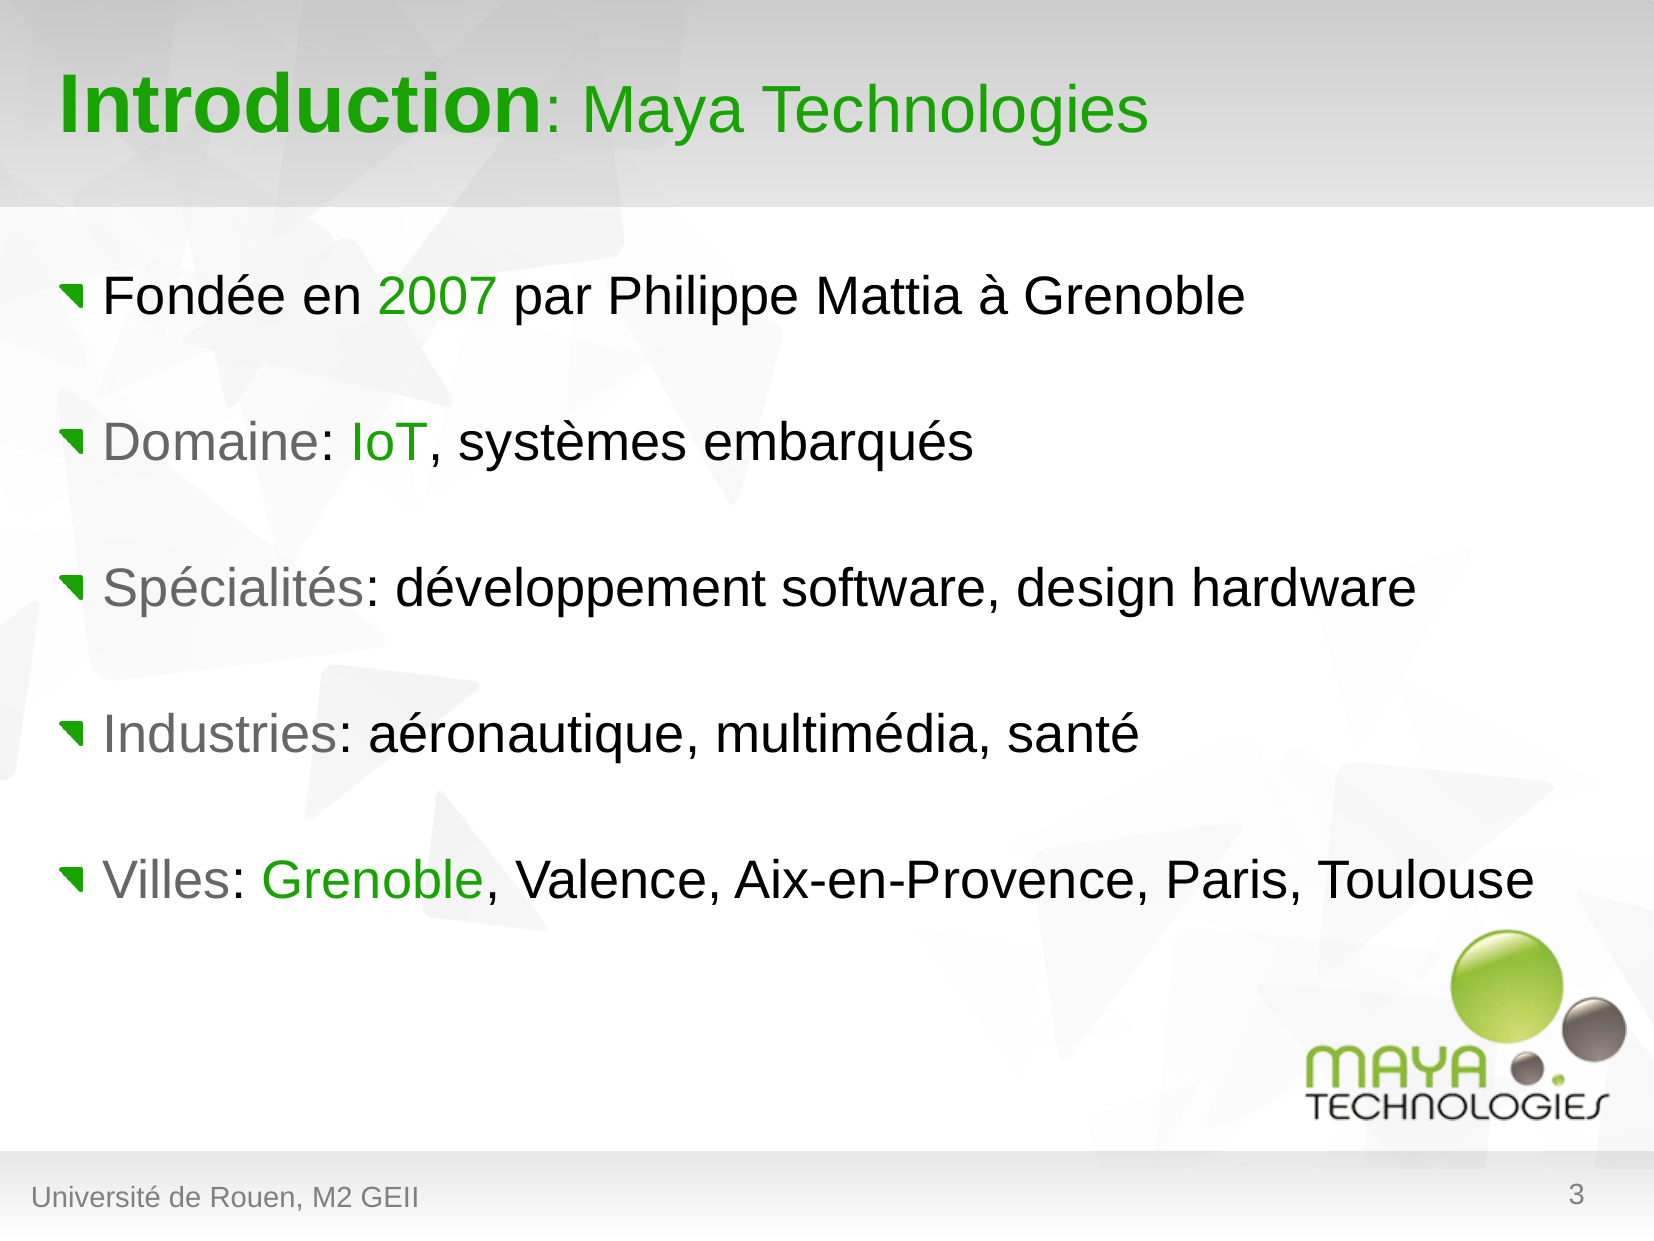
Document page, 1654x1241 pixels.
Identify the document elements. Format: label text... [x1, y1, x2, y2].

title Introduction: Maya Technologies [59, 29, 1595, 178]
list Fondée en 2007 par Philippe Mattia à Grenoble Domaine: IoT, systèmes embarqués Spécialités: développement software, design hardware Industries: aéronautique, multimédia, santé Villes: Grenoble, Valence, Aix-en-Provence, Paris, Toulouse [59, 265, 1595, 1059]
picture [915, 548, 1654, 1169]
picture [0, 0, 783, 931]
